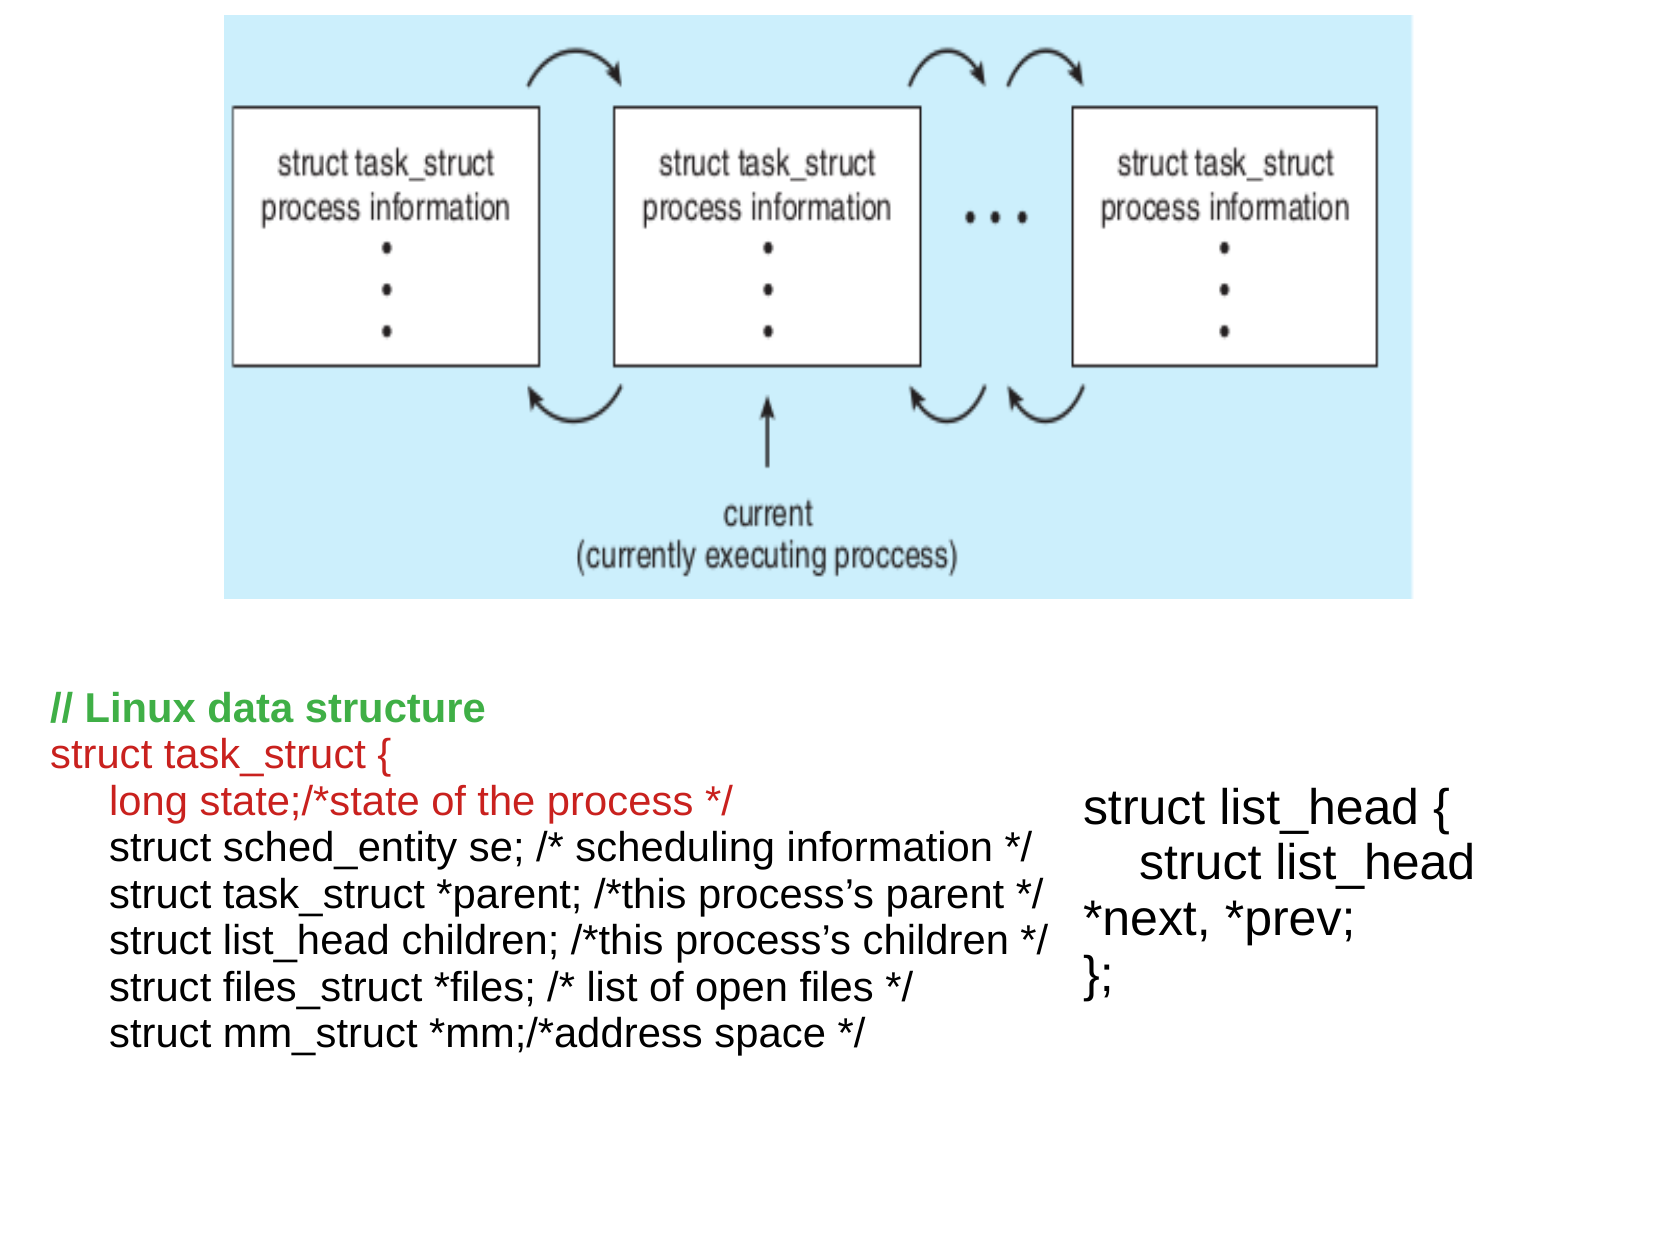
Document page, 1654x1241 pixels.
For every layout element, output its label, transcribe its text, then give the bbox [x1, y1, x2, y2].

picture [224, 15, 1443, 599]
text_box struct list_head { struct list_head *next, *prev; }; [1068, 771, 1607, 1010]
text_box // Linux data structure struct task_struct { long state;/*state of the process */ struct sched_entity se; /* scheduling information */ struct task_struct *parent; /*this process’s parent */ struct list_head children; /*this process’s children */ struct files_struct *files; /* list of open files */ struct mm_struct *mm;/*address space */ [35, 677, 1069, 1241]
